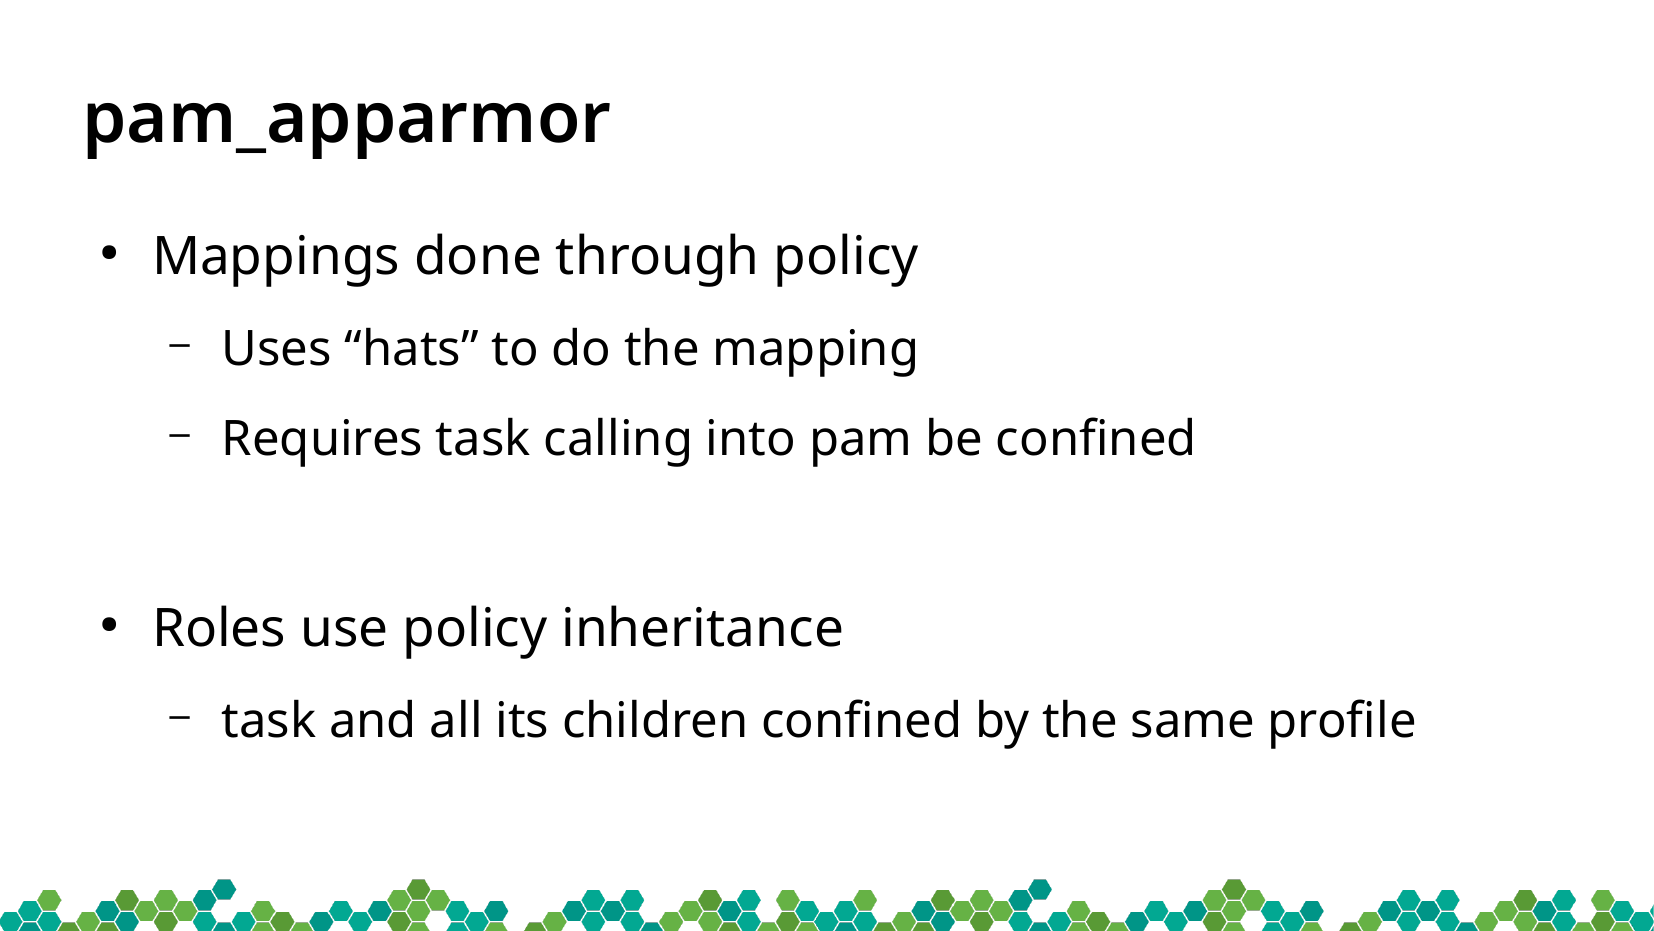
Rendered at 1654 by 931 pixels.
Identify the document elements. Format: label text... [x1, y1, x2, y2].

list Mappings done through policy Uses “hats” to do the mapping Requires task calling into pam be confined Roles use policy inheritance task and all its children confined by the same profile [82, 217, 1571, 758]
title pam_apparmor [82, 37, 1571, 193]
picture [0, 871, 1654, 931]
